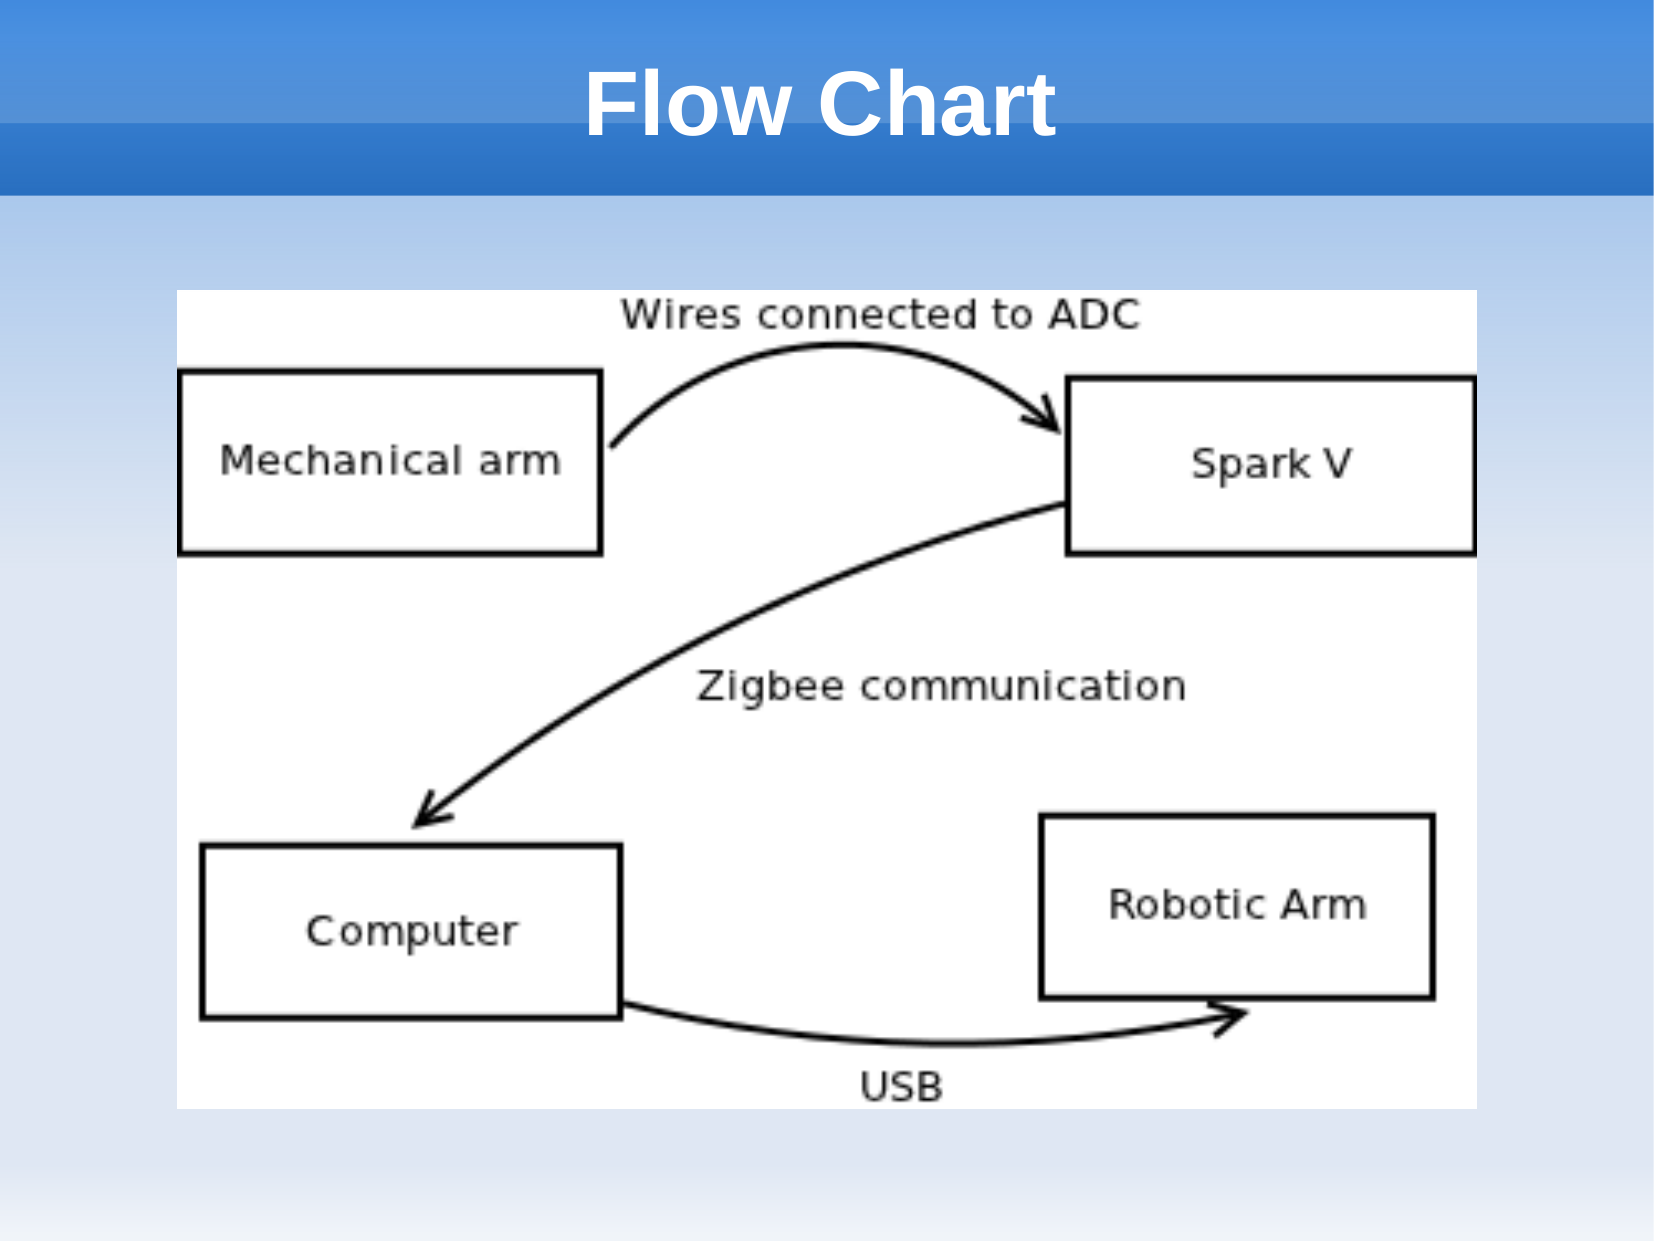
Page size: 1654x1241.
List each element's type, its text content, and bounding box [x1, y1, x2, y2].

title Flow Chart [76, 7, 1565, 200]
picture [0, 0, 1654, 1241]
